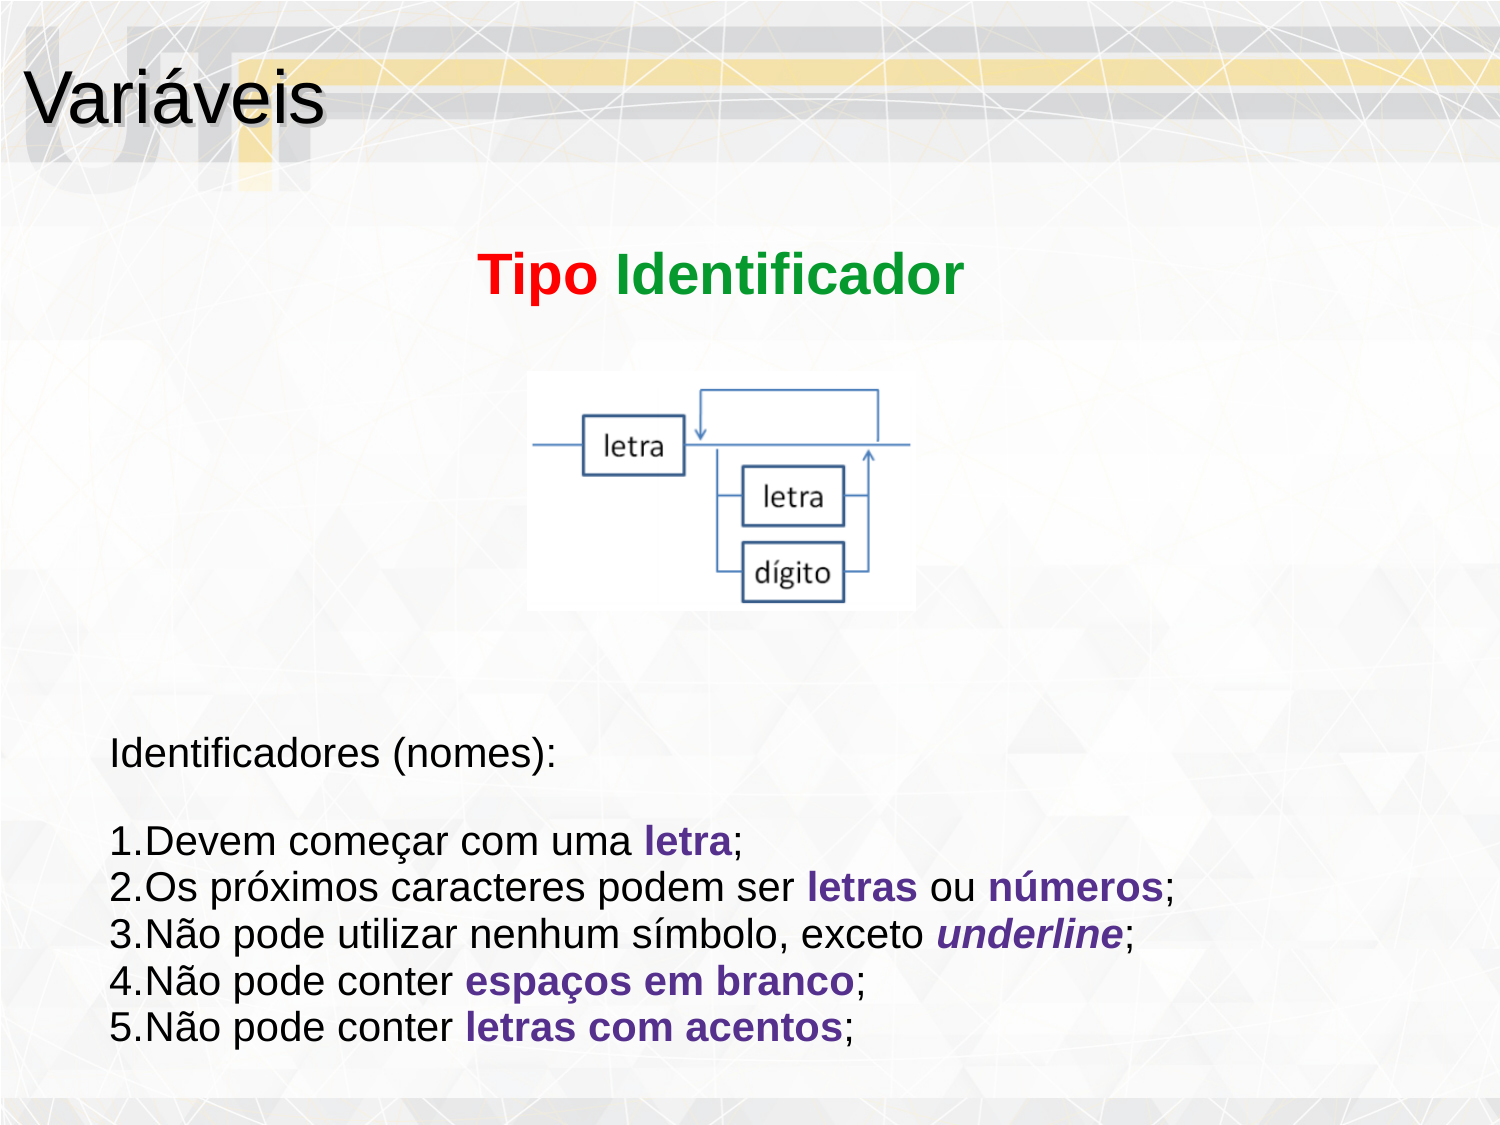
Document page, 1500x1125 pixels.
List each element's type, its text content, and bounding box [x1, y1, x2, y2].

picture [527, 371, 916, 611]
text_box Identificadores (nomes): Devem começar com uma letra; Os próximos caracteres podem ser letras ou números; Não pode utilizar nenhum símbolo, exceto underline; Não pode conter espaços em branco; Não pode conter letras com acentos; [94, 721, 1193, 1058]
title Variáveis [23, 18, 1489, 178]
text_box Tipo Identificador [462, 229, 981, 315]
table_cell F [1, 1, 1500, 1125]
